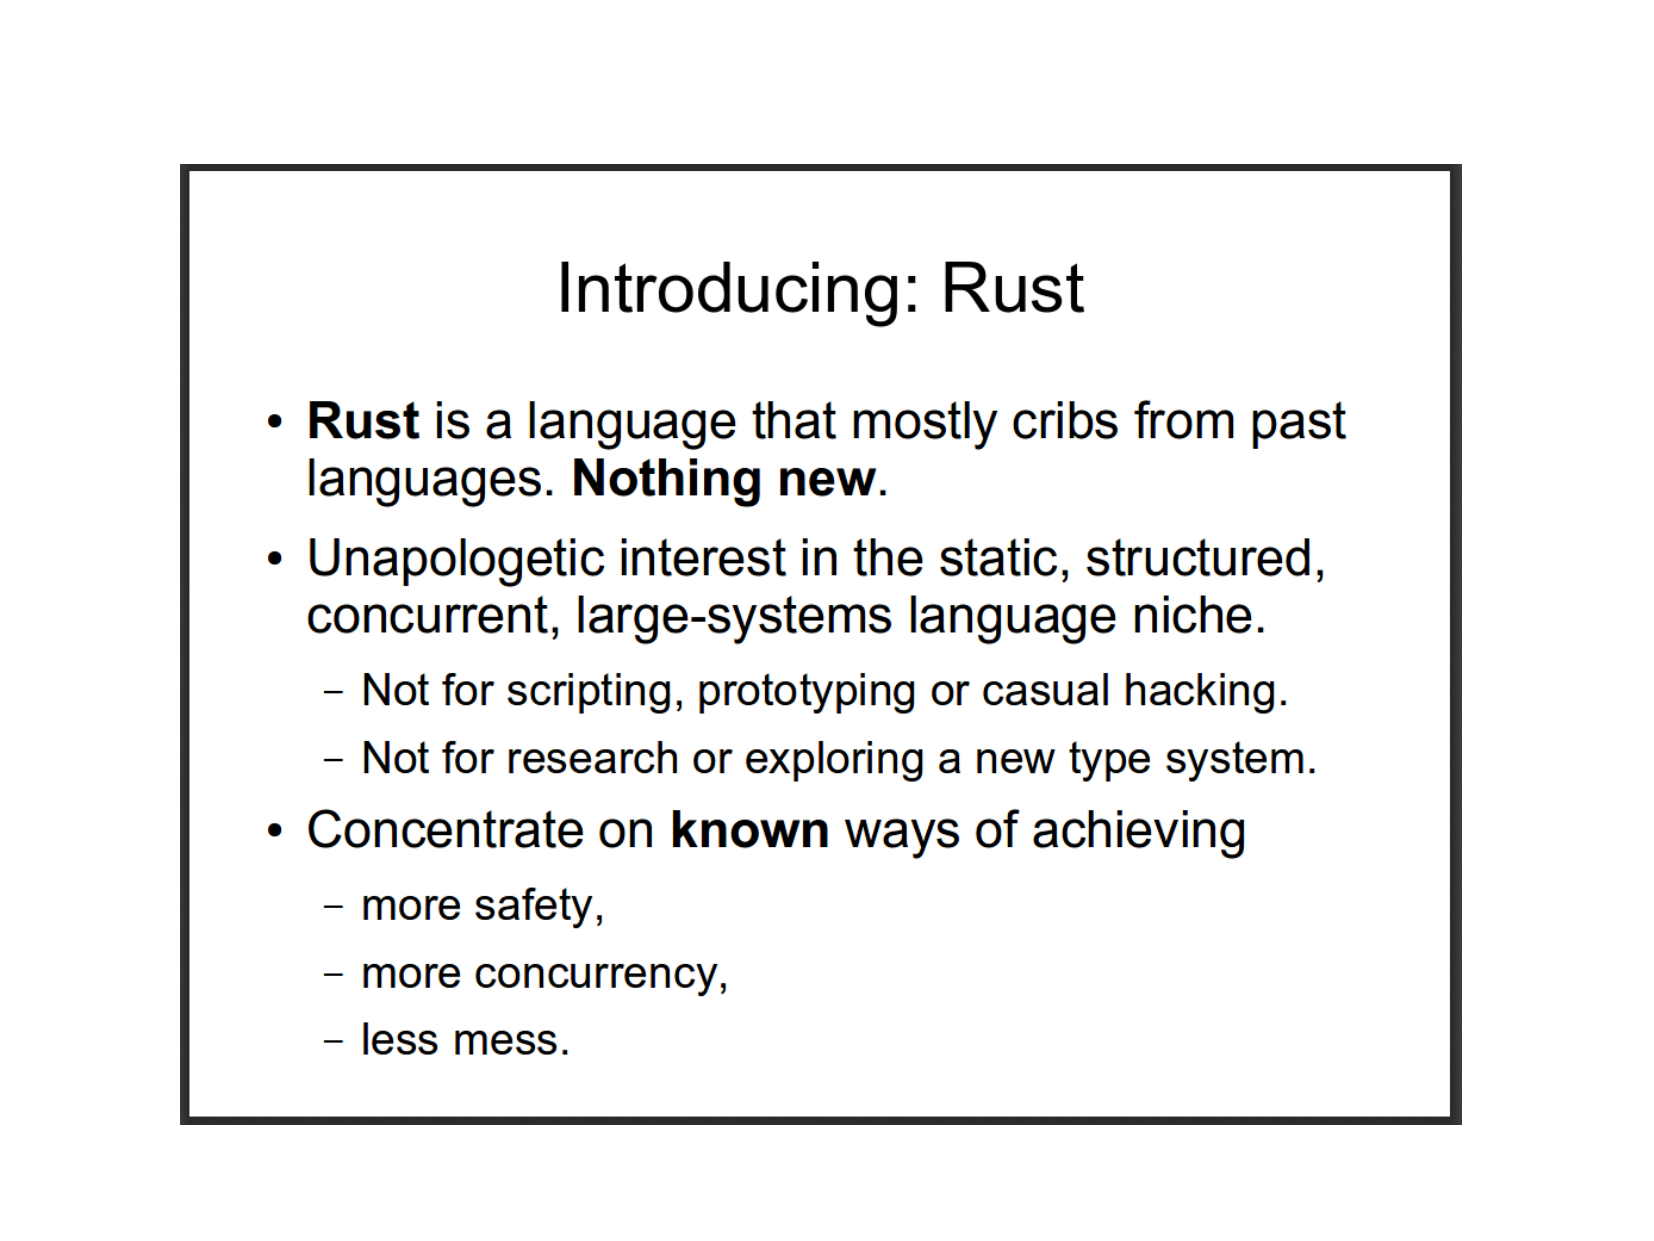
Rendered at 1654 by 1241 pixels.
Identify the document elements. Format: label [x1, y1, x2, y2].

picture [180, 164, 1462, 1125]
